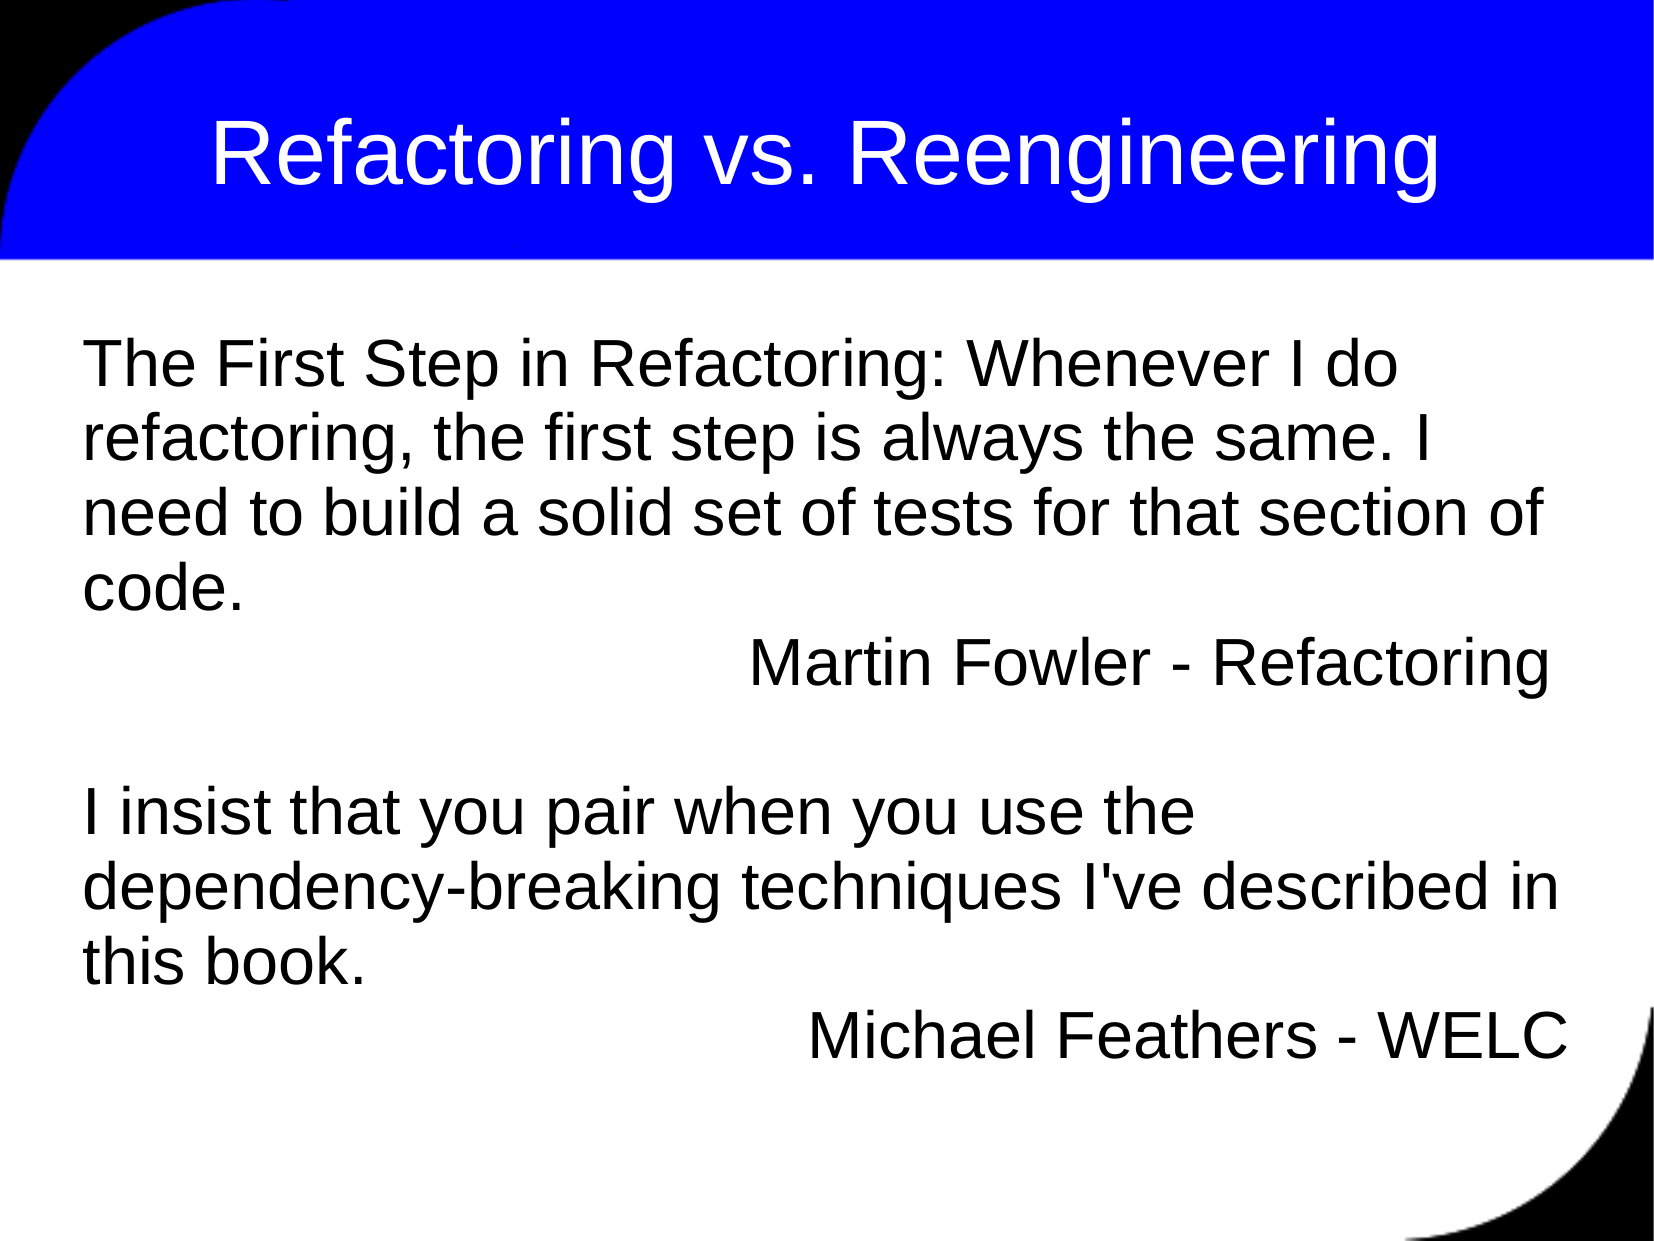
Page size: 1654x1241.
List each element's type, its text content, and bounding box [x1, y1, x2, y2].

subtitle The First Step in Refactoring: Whenever I do refactoring, the first step is always the same. I need to build a solid set of tests for that section of code. Martin Fowler - Refactoring I insist that you pair when you use the dependency-breaking techniques I've described in this book. Michael Feathers - WELC [82, 284, 1571, 1115]
title Refactoring vs. Reengineering [82, 56, 1571, 250]
picture [0, 0, 1654, 1241]
